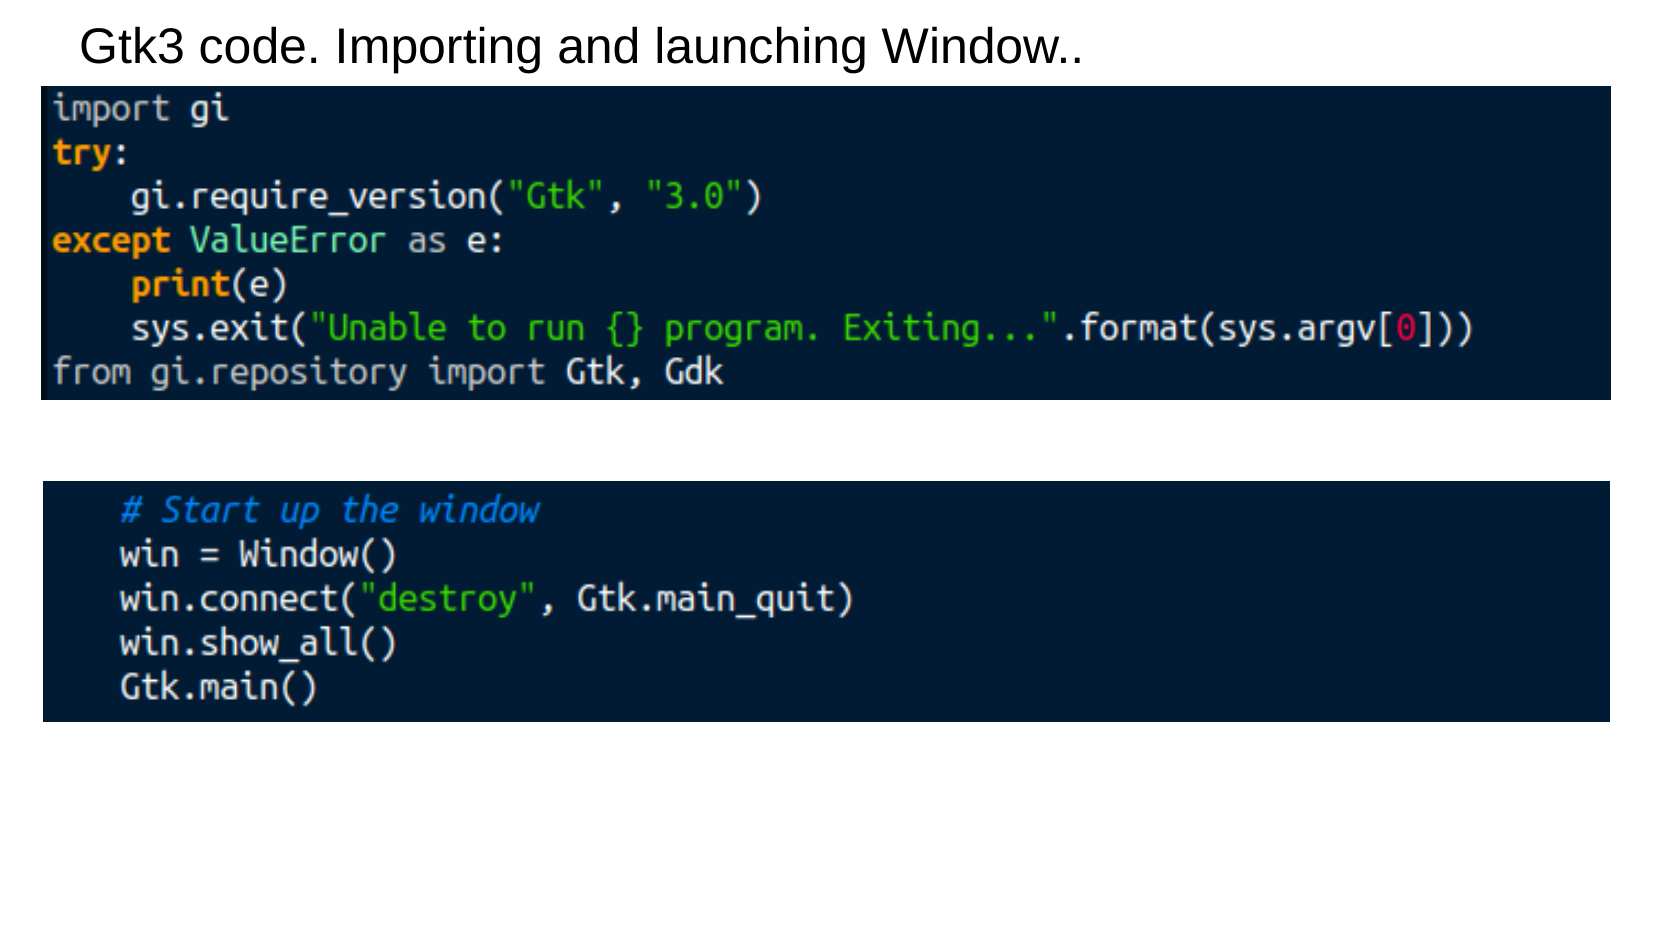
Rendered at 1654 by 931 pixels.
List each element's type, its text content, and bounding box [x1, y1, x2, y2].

picture [41, 86, 1611, 400]
picture [43, 481, 1610, 722]
list Gtk3 code. Importing and launching Window.. [79, 18, 1568, 86]
